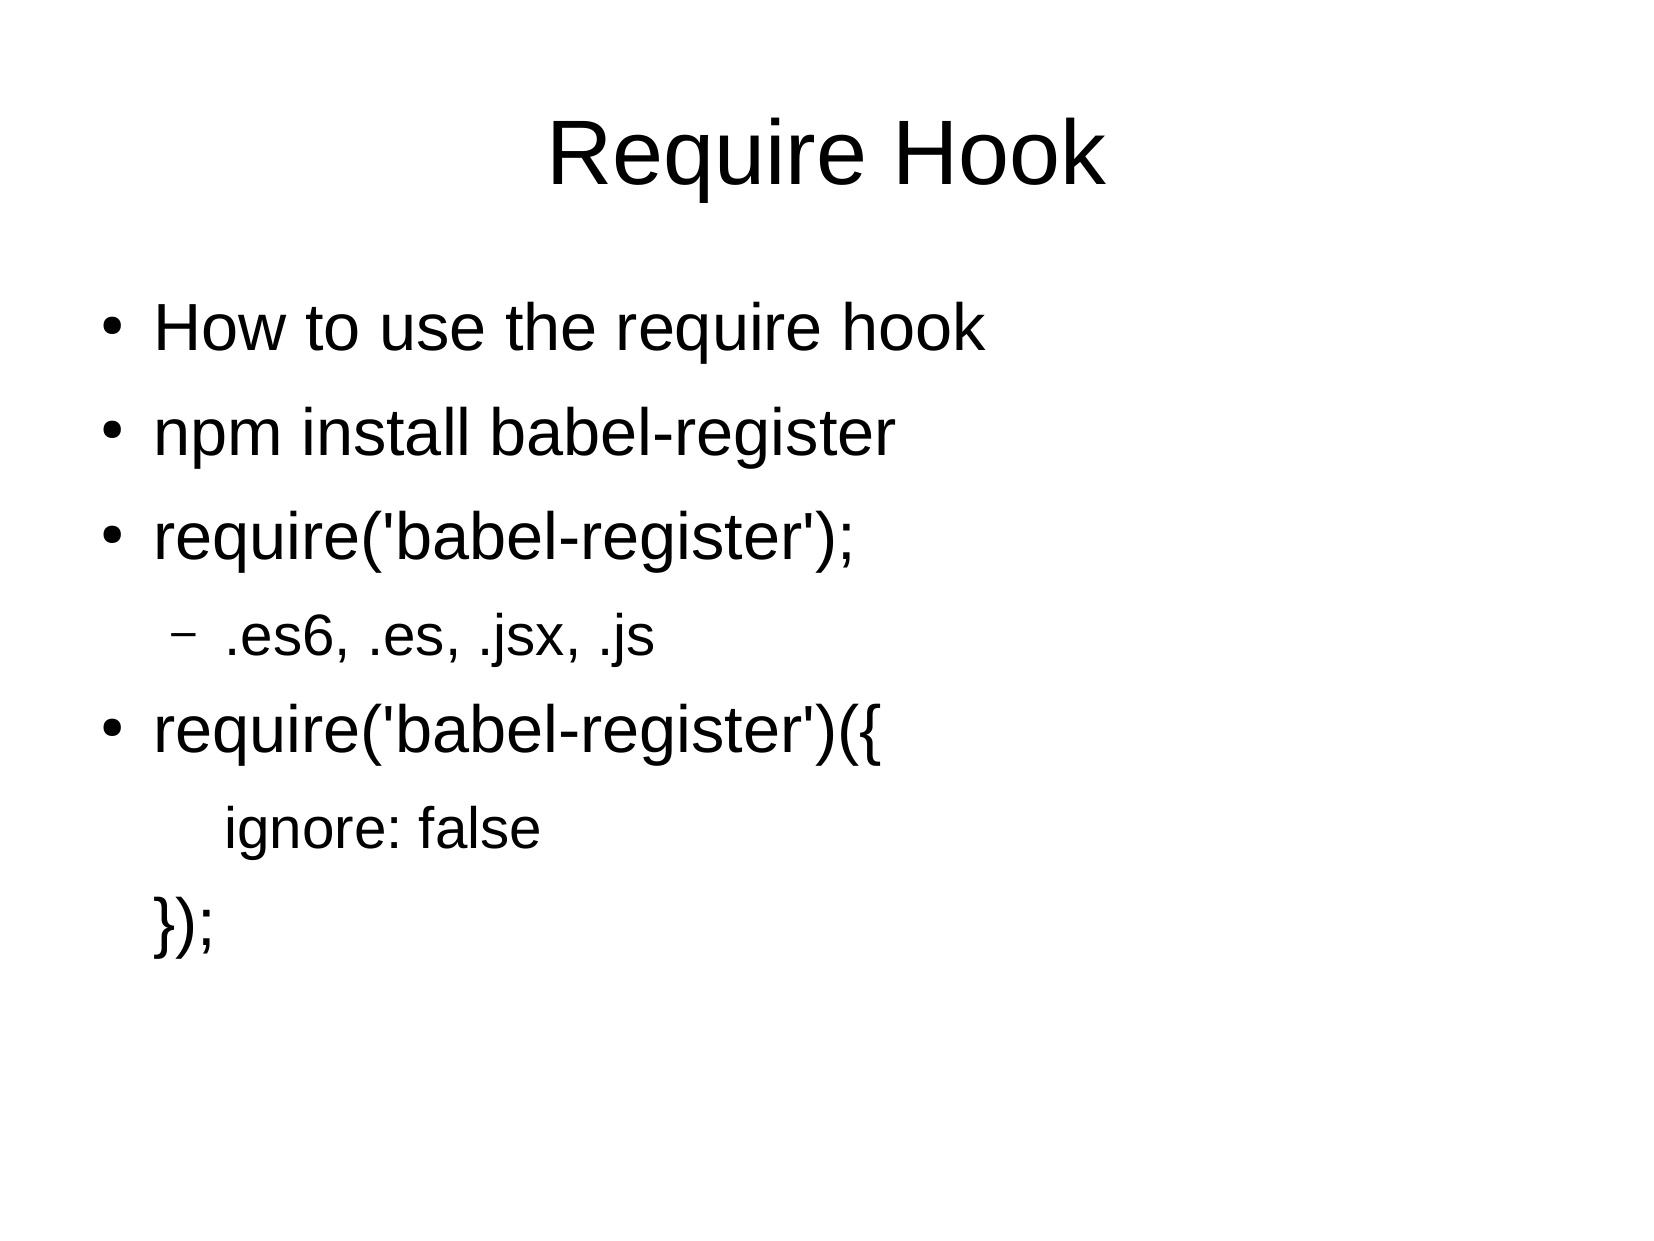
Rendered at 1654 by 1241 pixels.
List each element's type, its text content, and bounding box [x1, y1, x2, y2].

list How to use the require hook npm install babel-register require('babel-register'); .es6, .es, .jsx, .js require('babel-register')({ ignore: false }); [82, 290, 1571, 1010]
title Require Hook [82, 49, 1571, 257]
